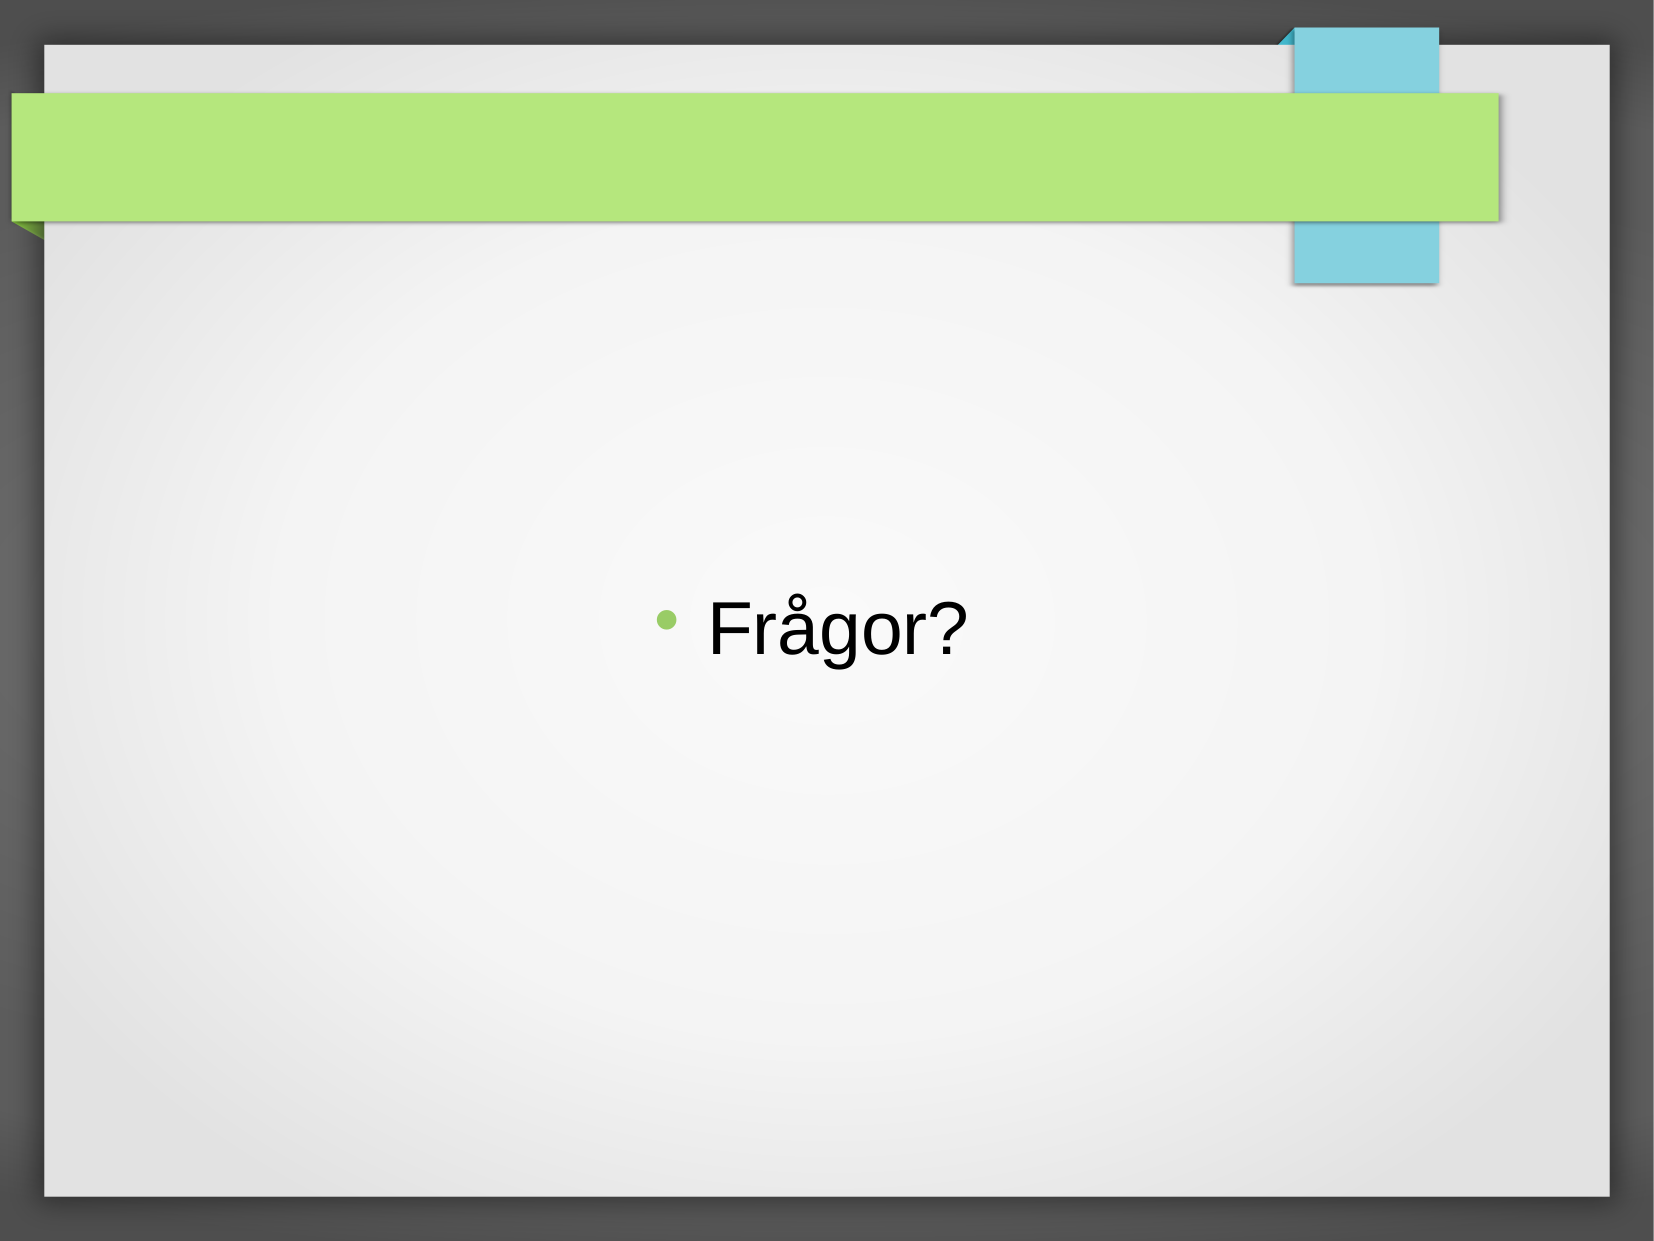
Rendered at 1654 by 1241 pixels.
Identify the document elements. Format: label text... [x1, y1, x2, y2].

picture [0, 0, 1654, 1241]
text_box Frågor? [58, 295, 1548, 1015]
